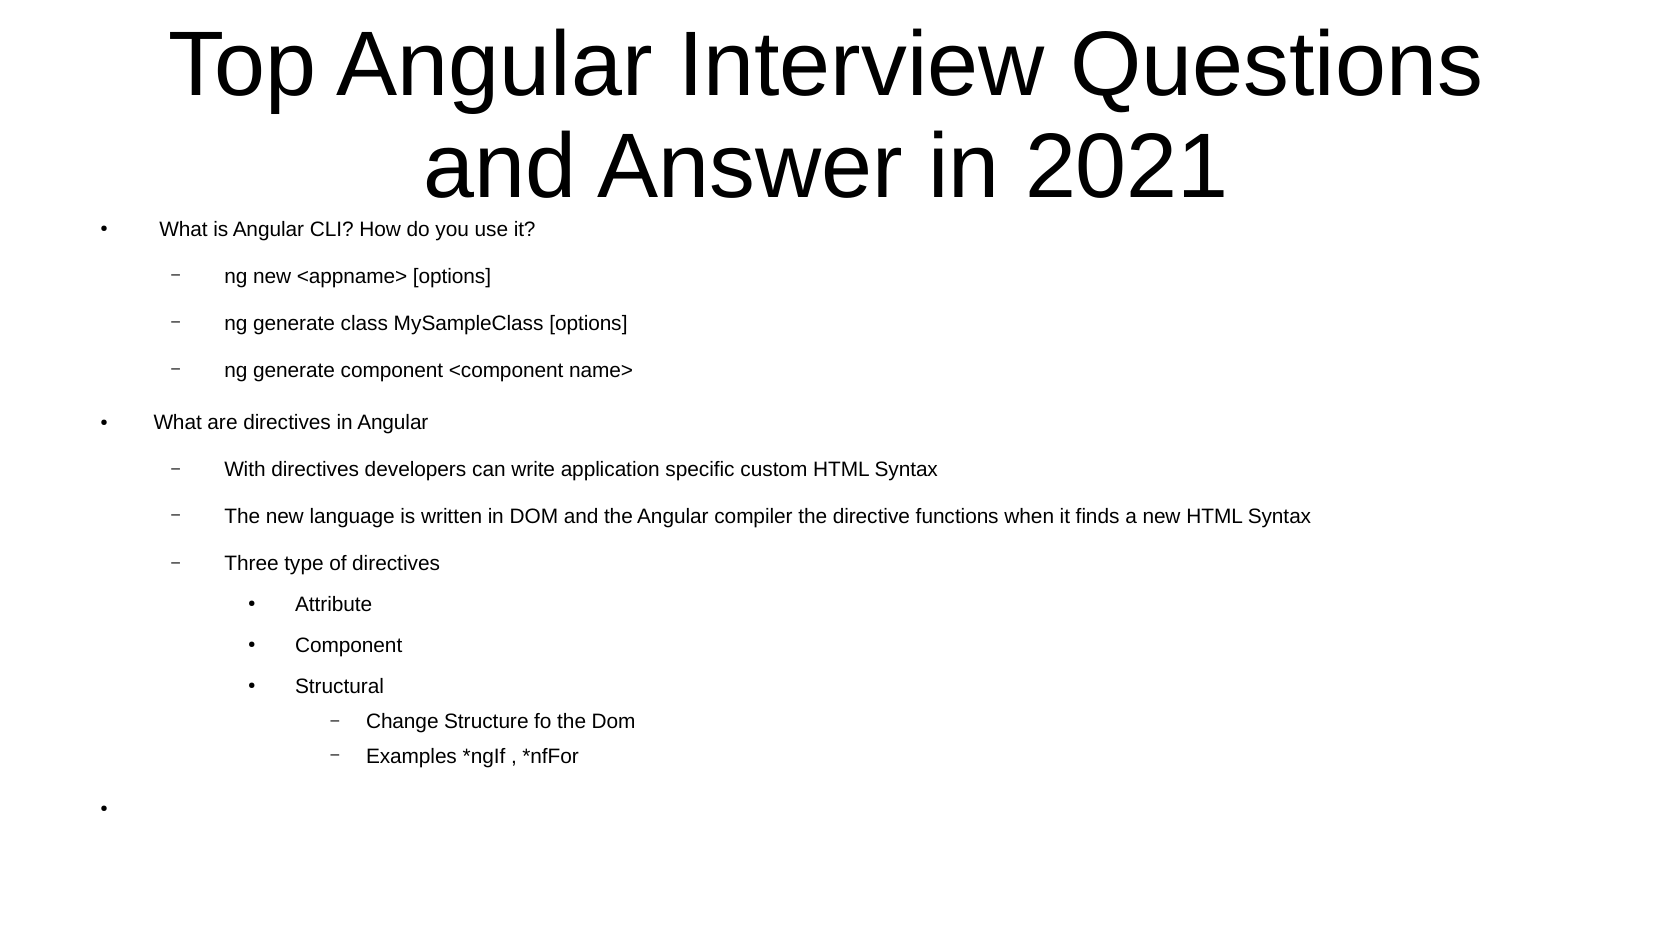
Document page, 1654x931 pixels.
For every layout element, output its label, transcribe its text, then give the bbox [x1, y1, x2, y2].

list What is Angular CLI? How do you use it? ng new <appname> [options] ng generate class MySampleClass [options] ng generate component <component name> What are directives in Angular With directives developers can write application specific custom HTML Syntax The new language is written in DOM and the Angular compiler the directive functions when it finds a new HTML Syntax Three type of directives Attribute Component Structural Change Structure fo the Dom Examples *ngIf , *nfFor [82, 217, 1636, 916]
title Top Angular Interview Questions and Answer in 2021 [82, 12, 1571, 217]
